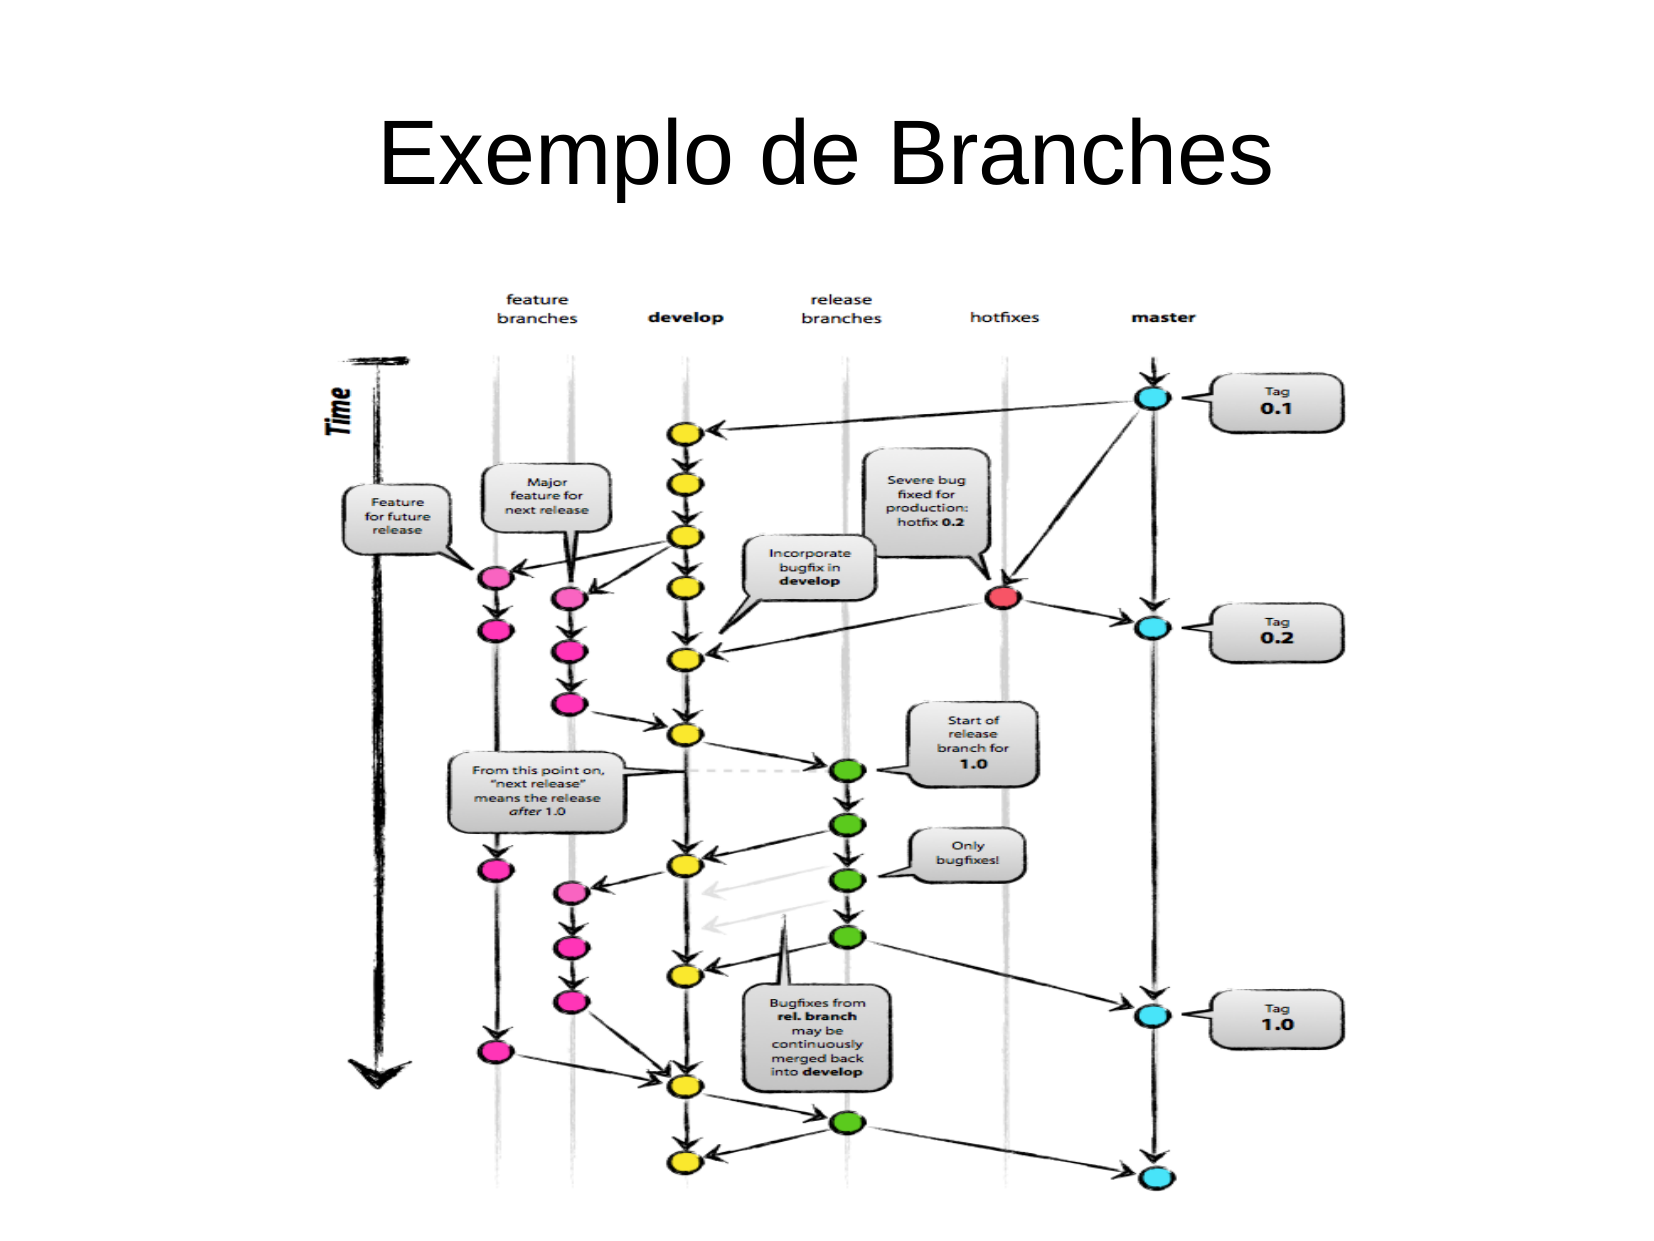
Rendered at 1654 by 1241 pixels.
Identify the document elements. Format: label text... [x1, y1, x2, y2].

title Exemplo de Branches [82, 49, 1571, 257]
picture [318, 290, 1347, 1193]
